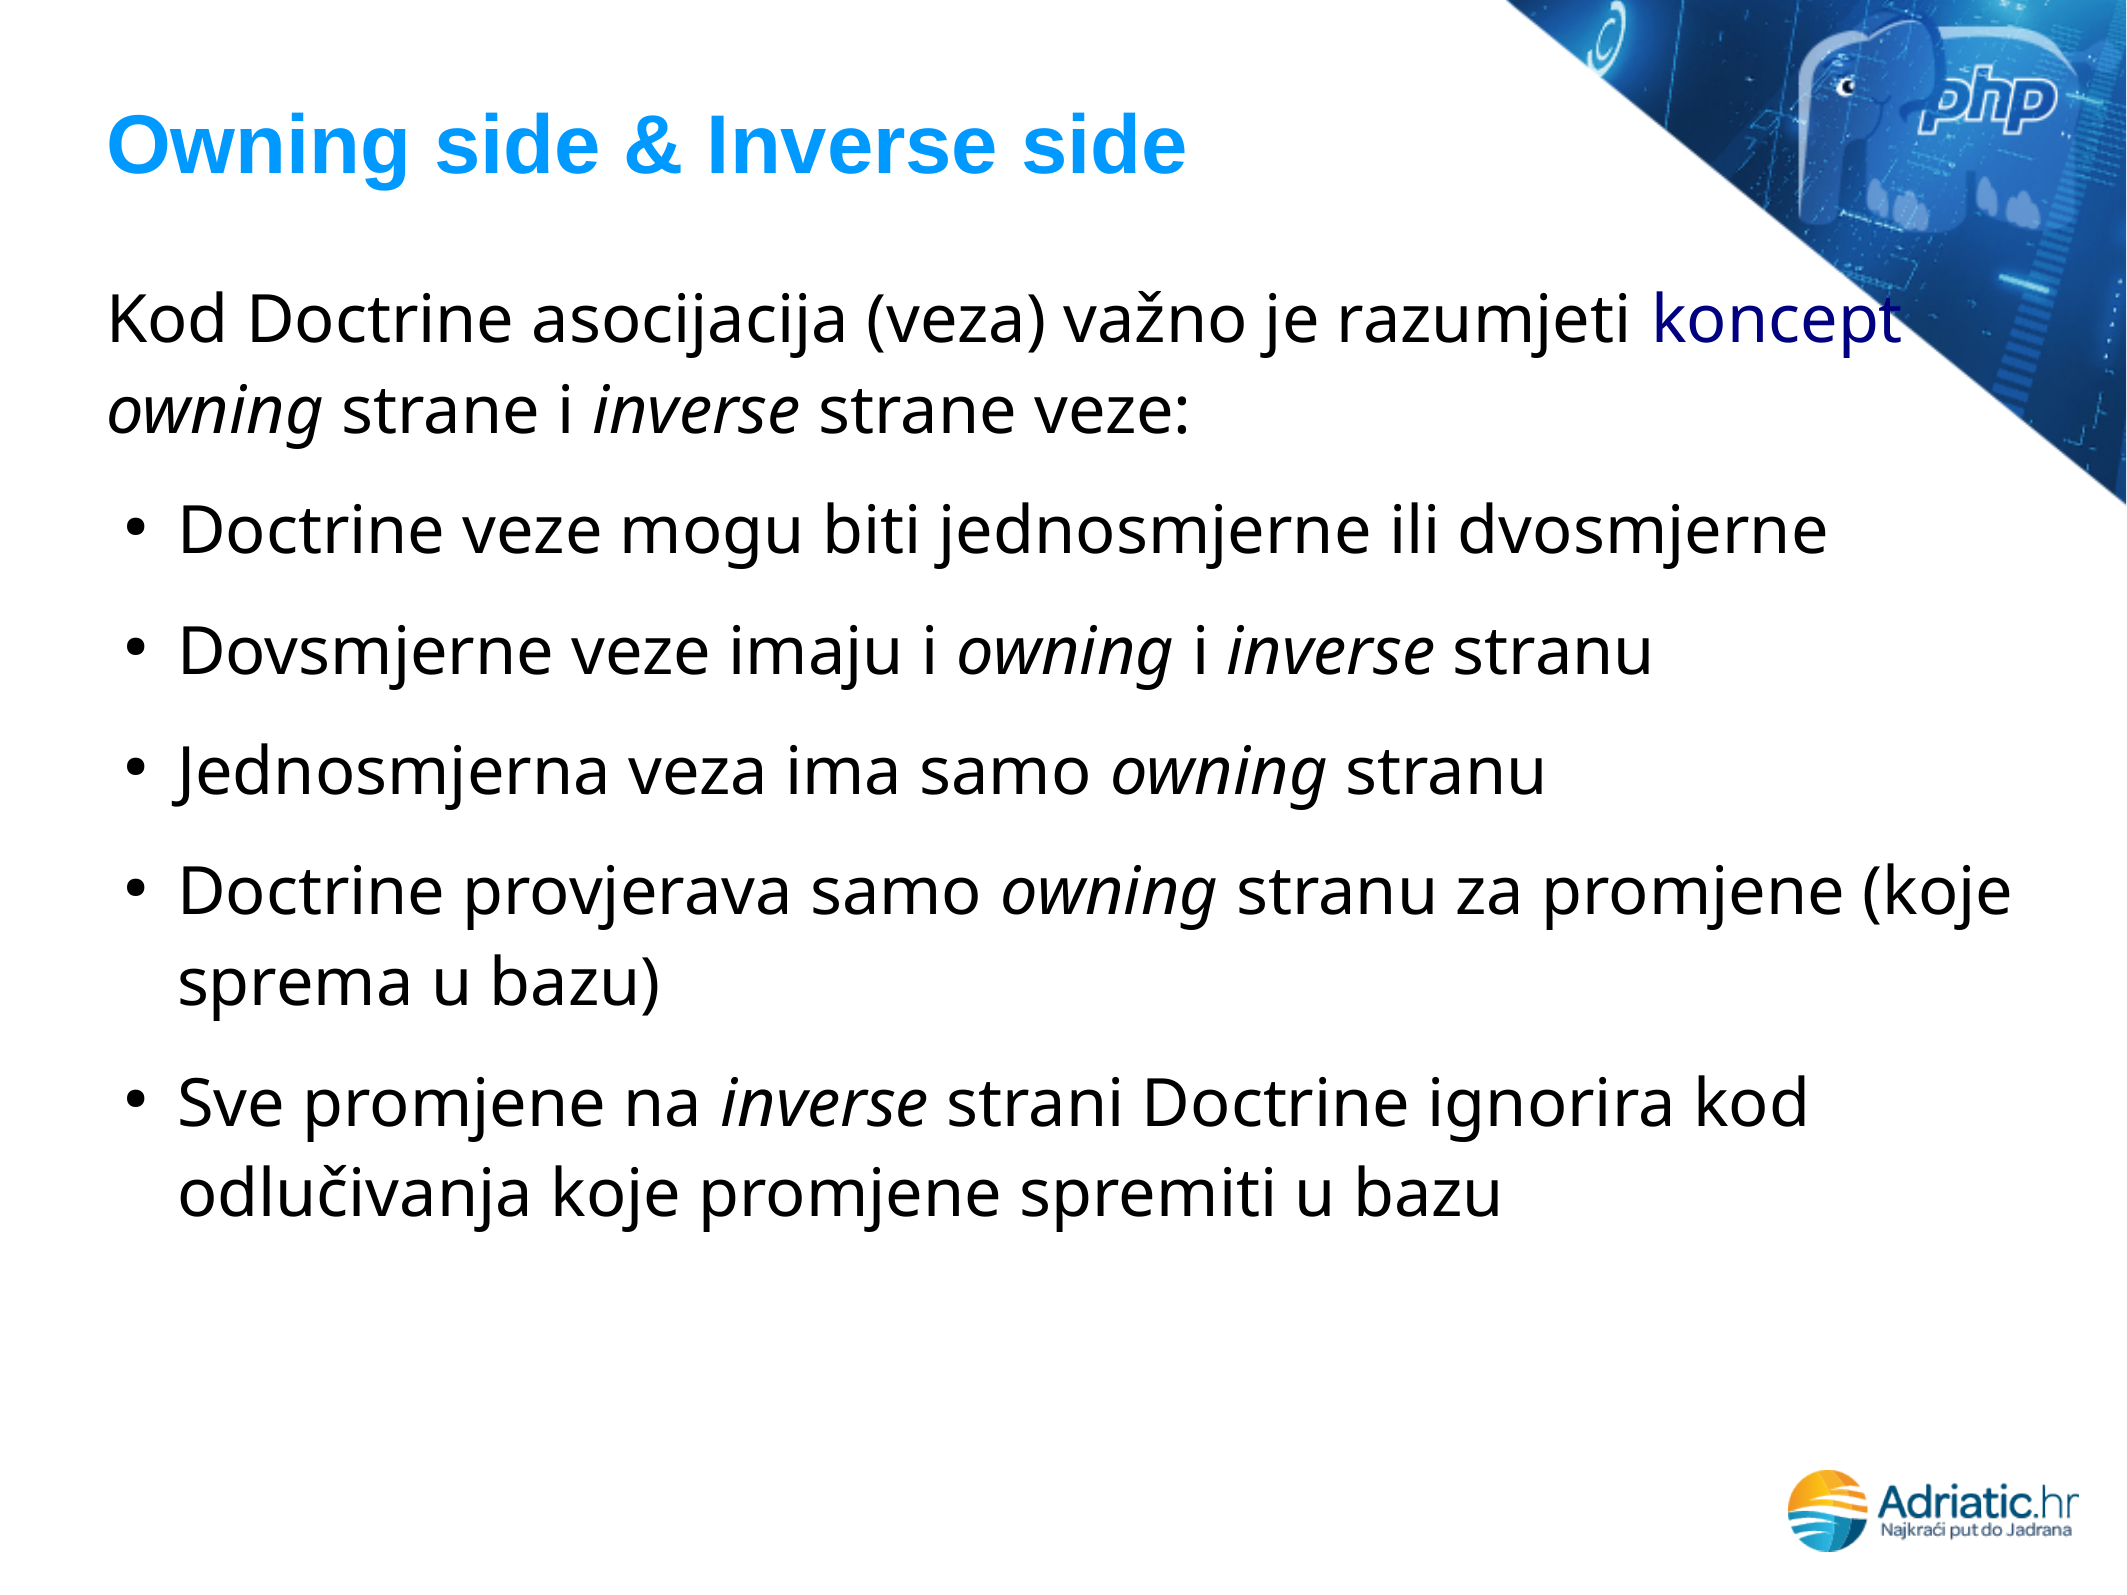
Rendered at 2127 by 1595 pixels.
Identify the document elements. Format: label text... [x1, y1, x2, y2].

picture [1788, 1470, 2079, 1552]
title Owning side & Inverse side [106, 70, 1630, 219]
picture [1505, 0, 2127, 625]
list Kod Doctrine asocijacija (veza) važno je razumjeti koncept owning strane i inverse strane veze: Doctrine veze mogu biti jednosmjerne ili dvosmjerne Dovsmjerne veze imaju i owning i inverse stranu Jednosmjerna veza ima samo owning stranu Doctrine provjerava samo owning stranu za promjene (koje sprema u bazu) Sve promjene na inverse strani Doctrine ignorira kod odlučivanja koje promjene spremiti u bazu [106, 271, 2020, 1453]
